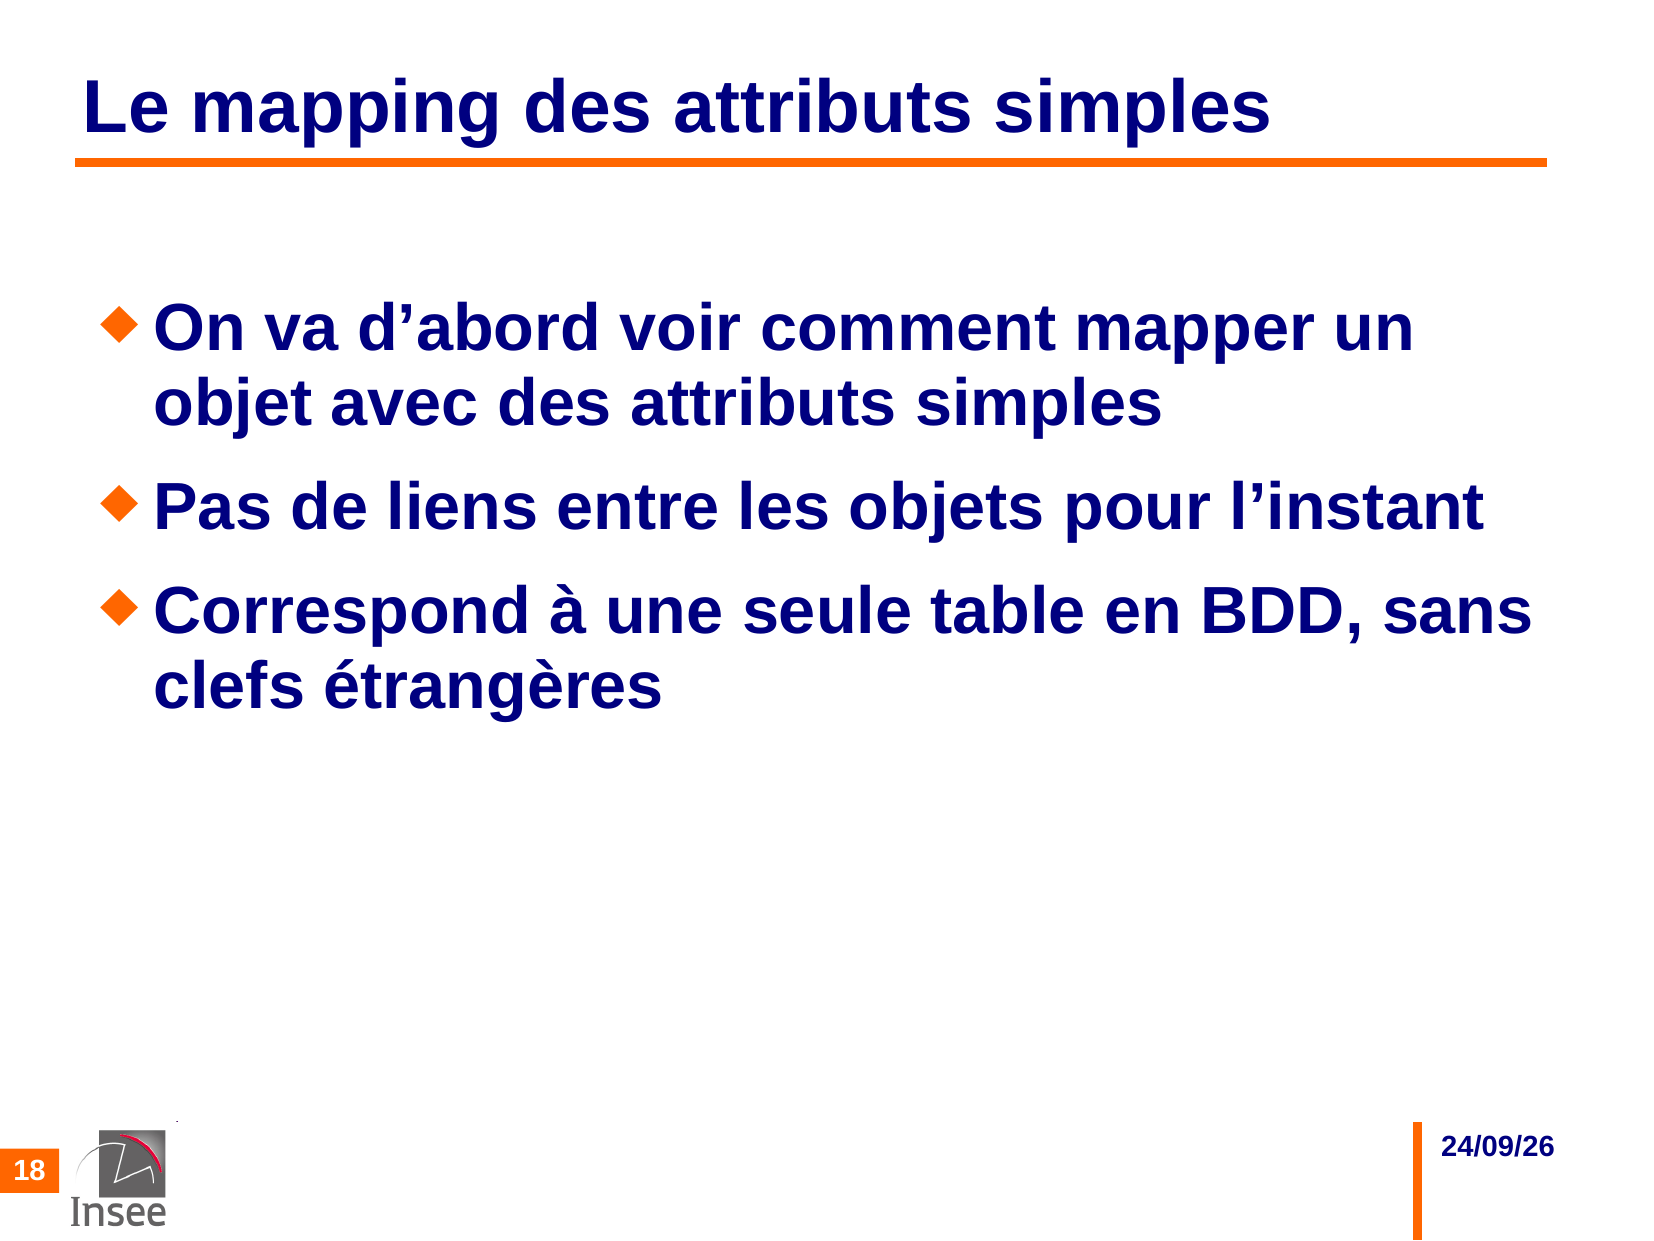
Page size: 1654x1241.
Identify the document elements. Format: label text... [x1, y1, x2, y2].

list On va d’abord voir comment mapper un objet avec des attributs simples Pas de liens entre les objets pour l’instant Correspond à une seule table en BDD, sans clefs étrangères [82, 290, 1571, 1099]
picture [62, 1121, 178, 1241]
title Le mapping des attributs simples [82, 49, 1619, 163]
